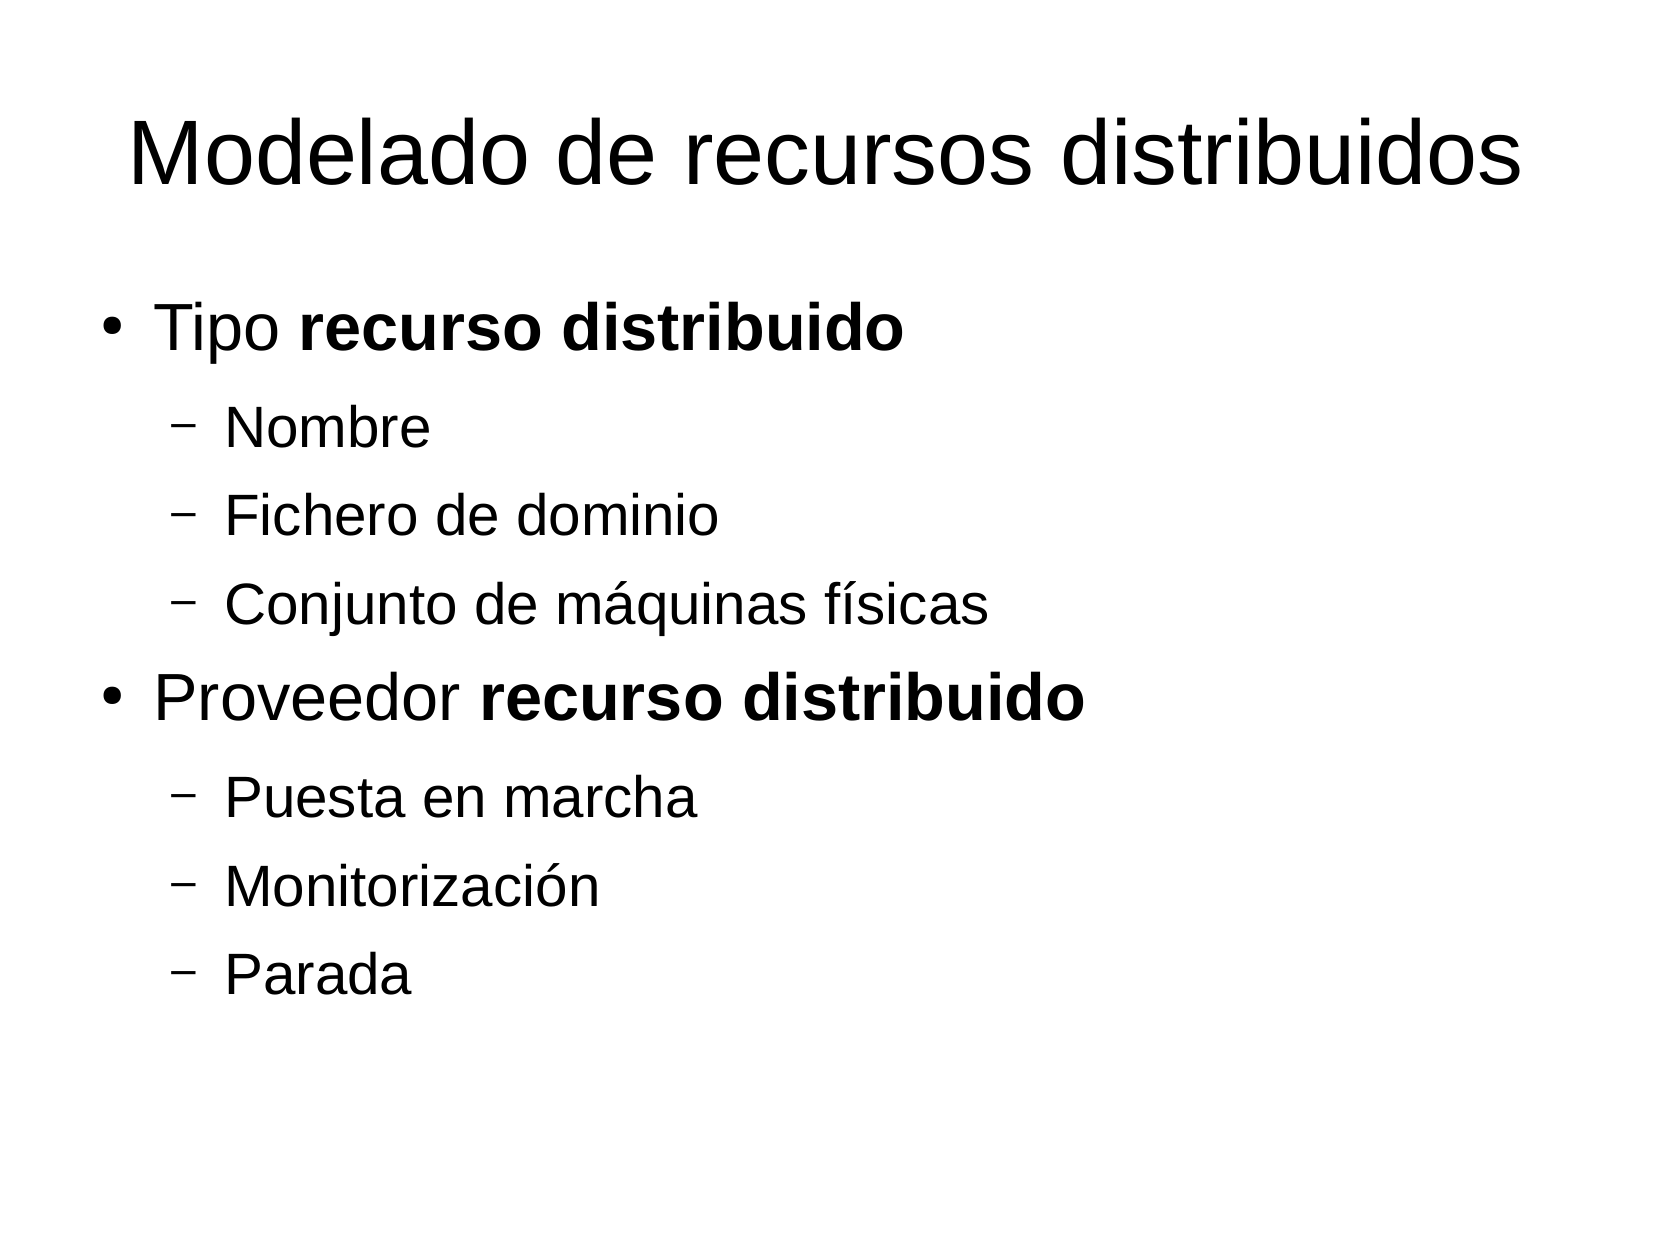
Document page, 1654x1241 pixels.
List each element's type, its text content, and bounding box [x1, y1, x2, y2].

title Modelado de recursos distribuidos [82, 49, 1571, 257]
list Tipo recurso distribuido Nombre Fichero de dominio Conjunto de máquinas físicas Proveedor recurso distribuido Puesta en marcha Monitorización Parada [82, 290, 1538, 1158]
